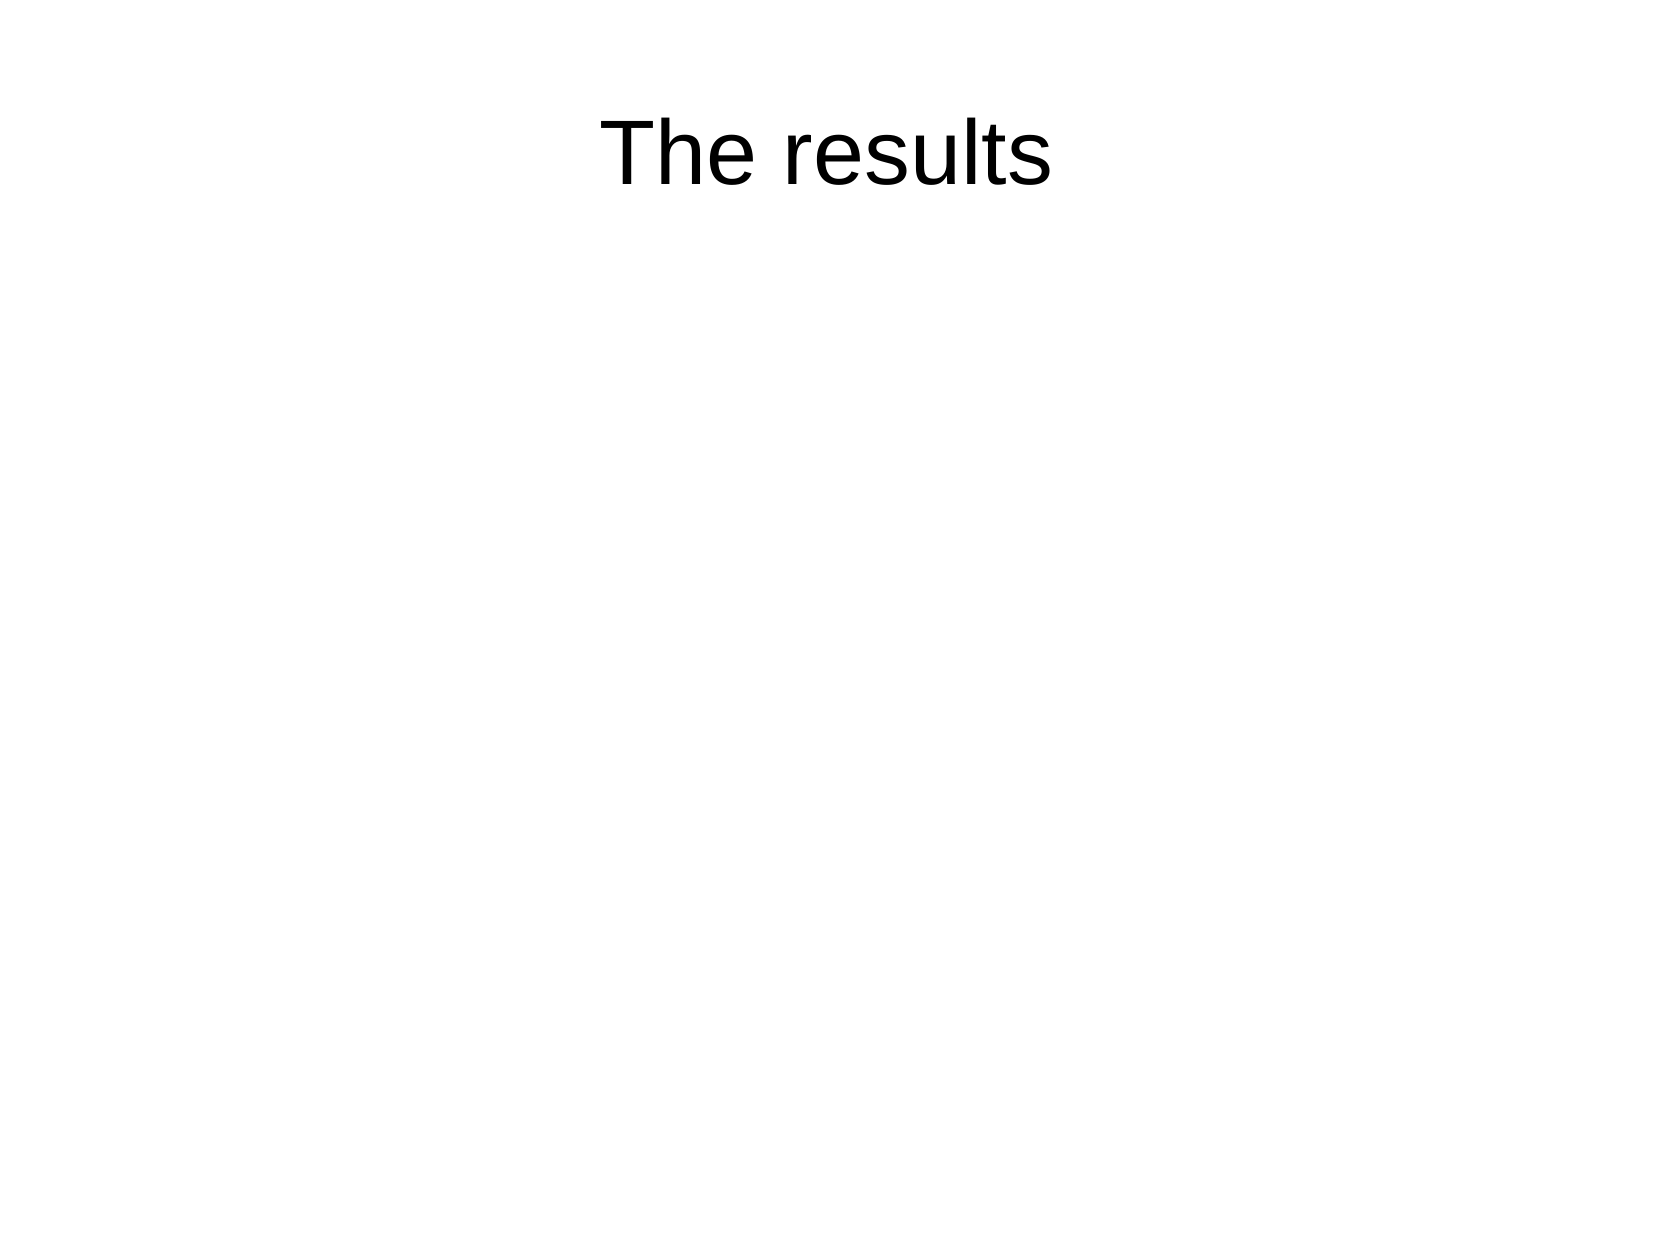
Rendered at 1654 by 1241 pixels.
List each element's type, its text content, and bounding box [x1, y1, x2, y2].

title The results [82, 49, 1571, 257]
